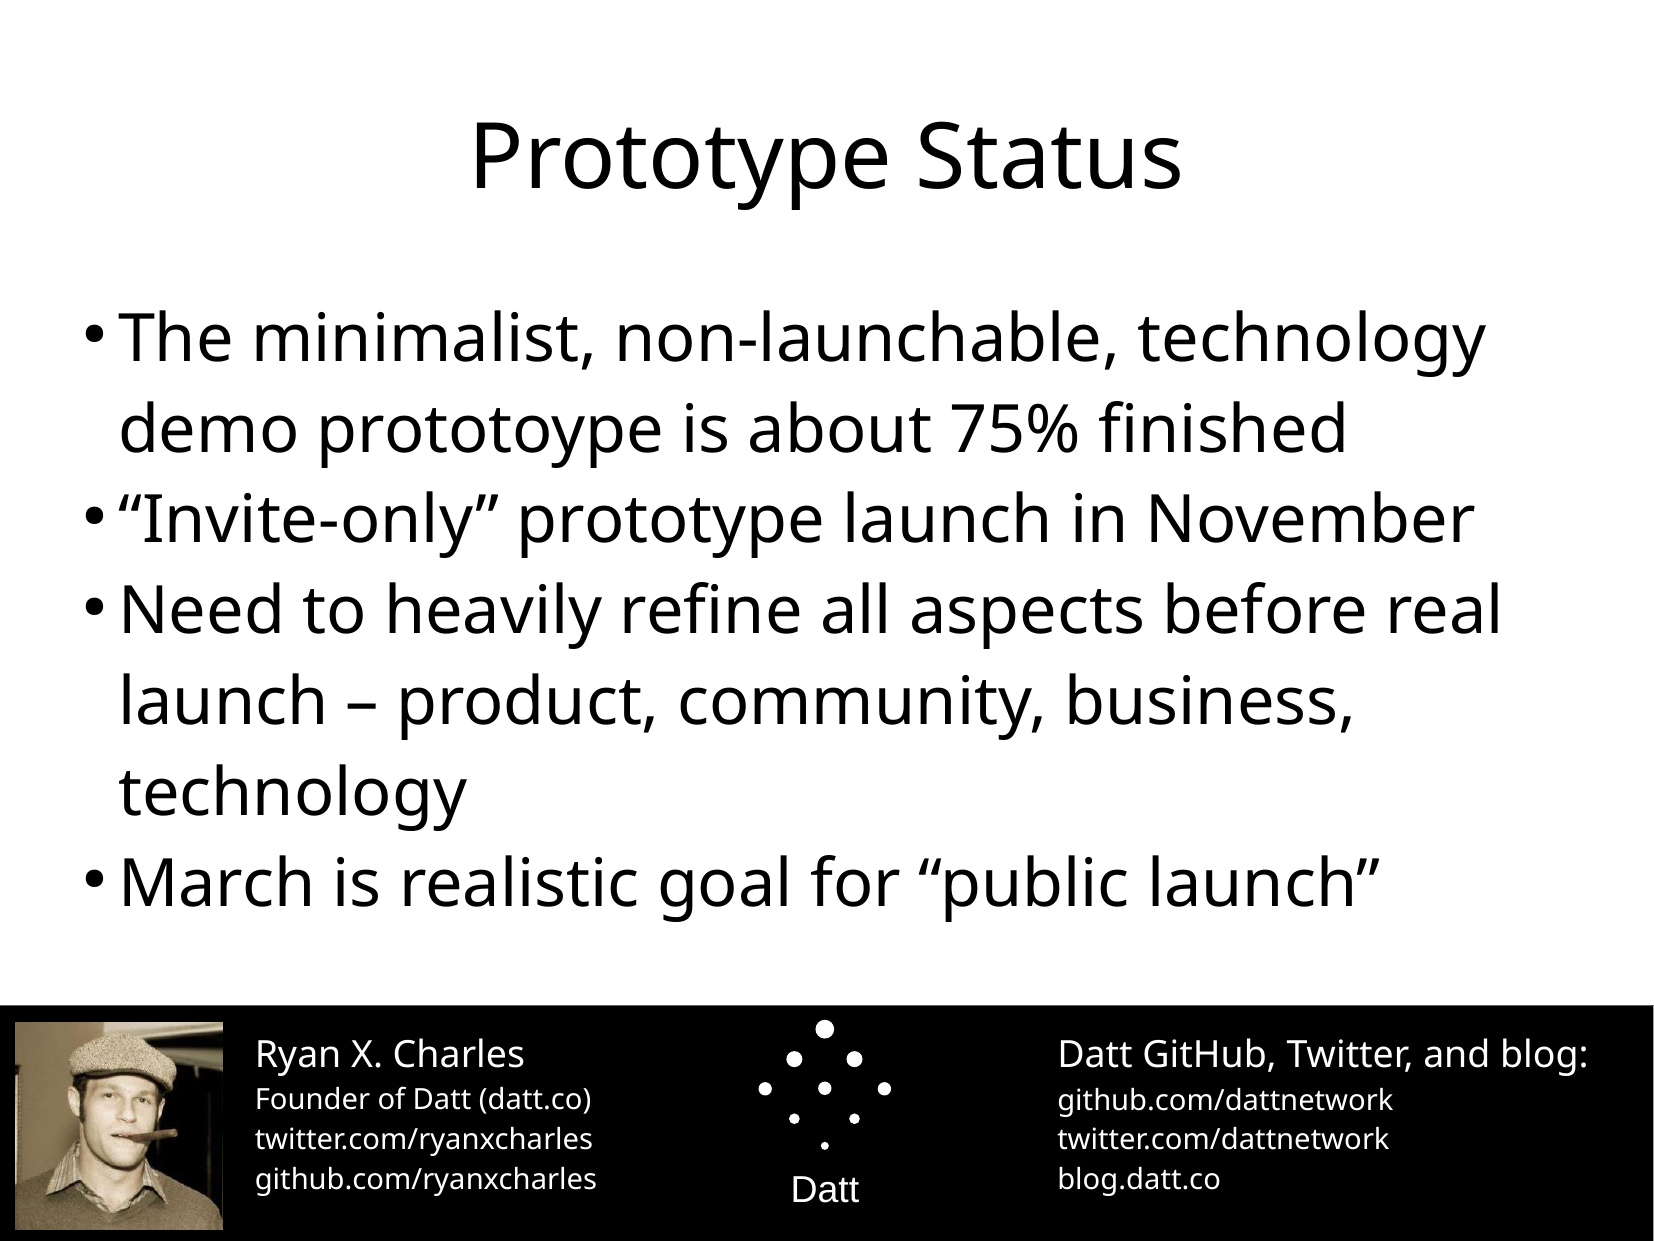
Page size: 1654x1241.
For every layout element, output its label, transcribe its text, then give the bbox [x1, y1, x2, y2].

text_box Datt [735, 1161, 916, 1241]
title Prototype Status [82, 49, 1571, 257]
text_box Ryan X. Charles Founder of Datt (datt.co) twitter.com/ryanxcharles github.com/ryanxcharles [240, 1020, 976, 1241]
text_box [0, 1005, 1654, 1241]
subtitle The minimalist, non-launchable, technology demo prototoype is about 75% finished “Invite-only” prototype launch in November Need to heavily refine all aspects before real launch – product, community, business, technology March is realistic goal for “public launch” [82, 290, 1571, 991]
picture [757, 1017, 893, 1153]
picture [15, 1022, 223, 1231]
text_box Datt GitHub, Twitter, and blog: github.com/dattnetwork twitter.com/dattnetwork blog.datt.co [1042, 1020, 1654, 1241]
